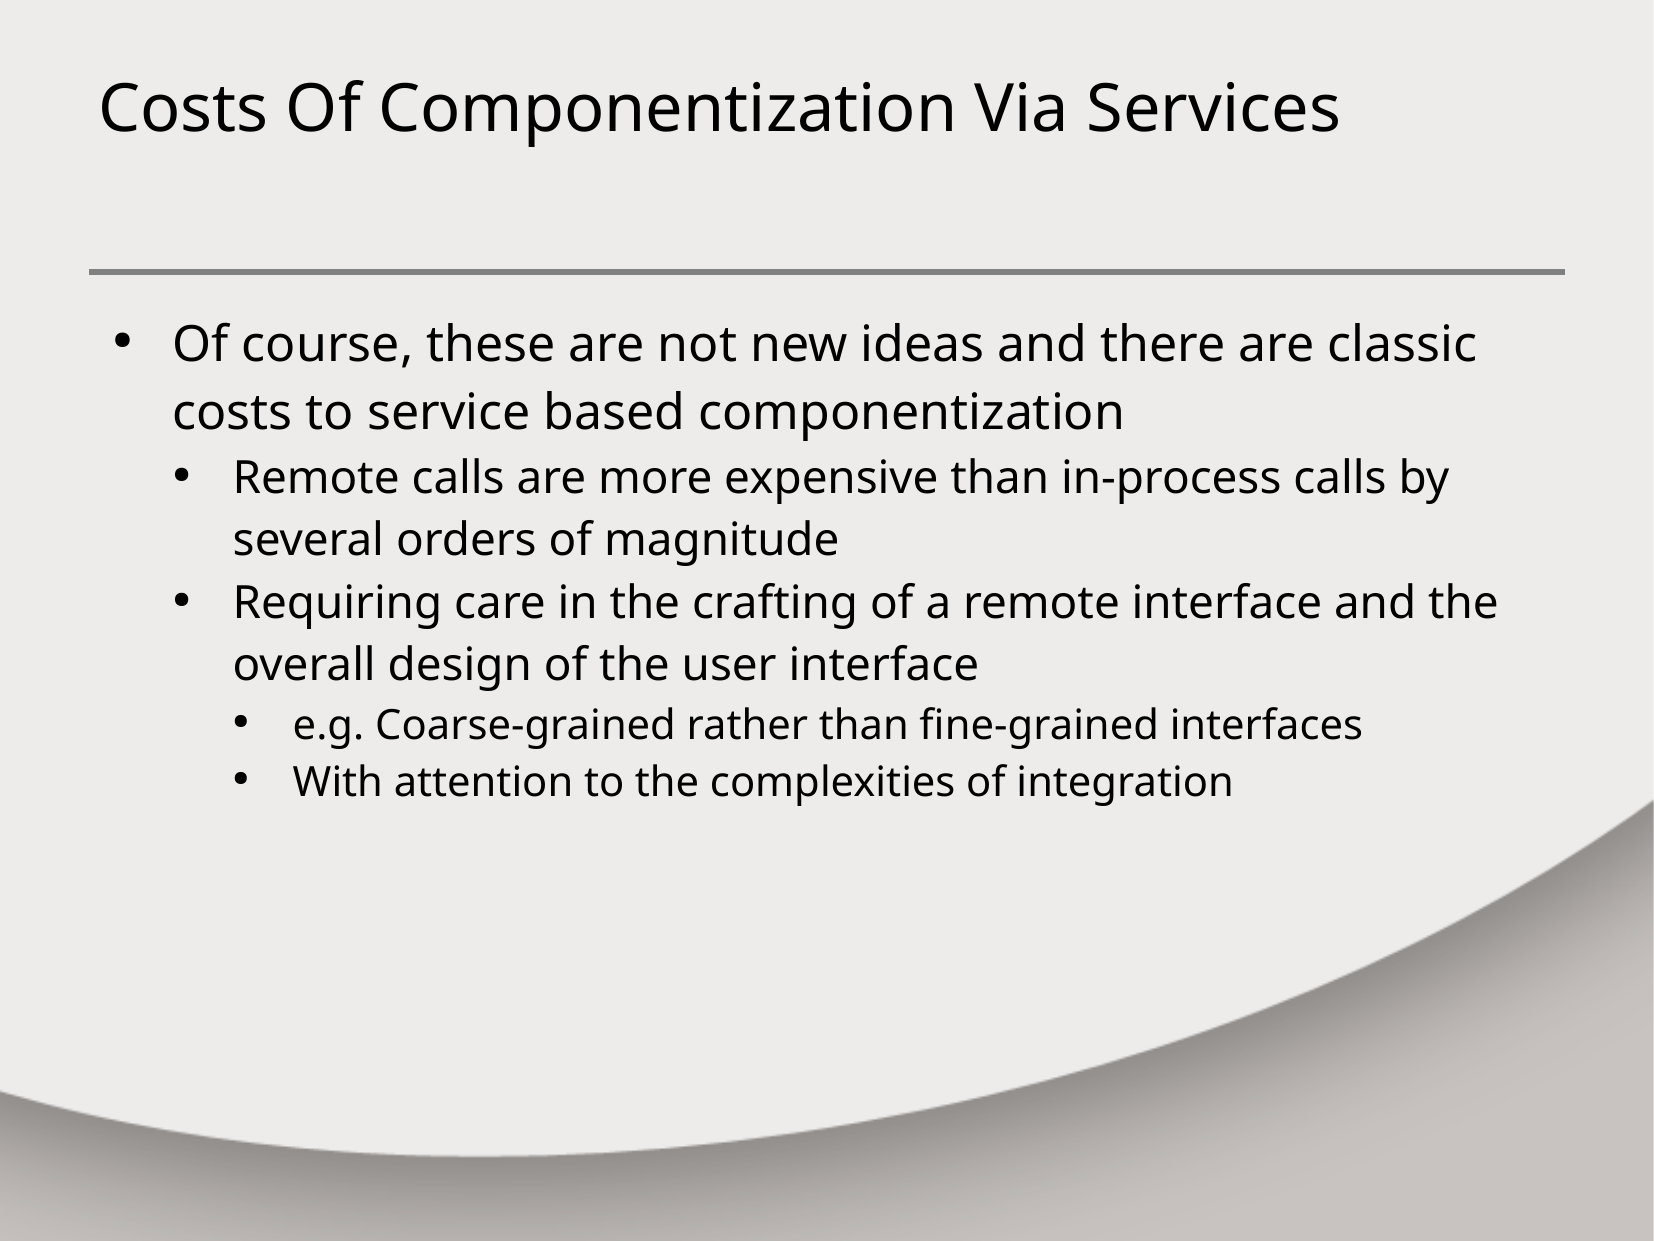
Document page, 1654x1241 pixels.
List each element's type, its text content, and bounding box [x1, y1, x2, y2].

text_box Of course, these are not new ideas and there are classic costs to service based componentization Remote calls are more expensive than in-process calls by several orders of magnitude Requiring care in the crafting of a remote interface and the overall design of the user interface e.g. Coarse-grained rather than fine-grained interfaces With attention to the complexities of integration [97, 300, 1561, 1163]
picture [0, 0, 1654, 1241]
title Costs Of Componentization Via Services [98, 75, 1561, 226]
